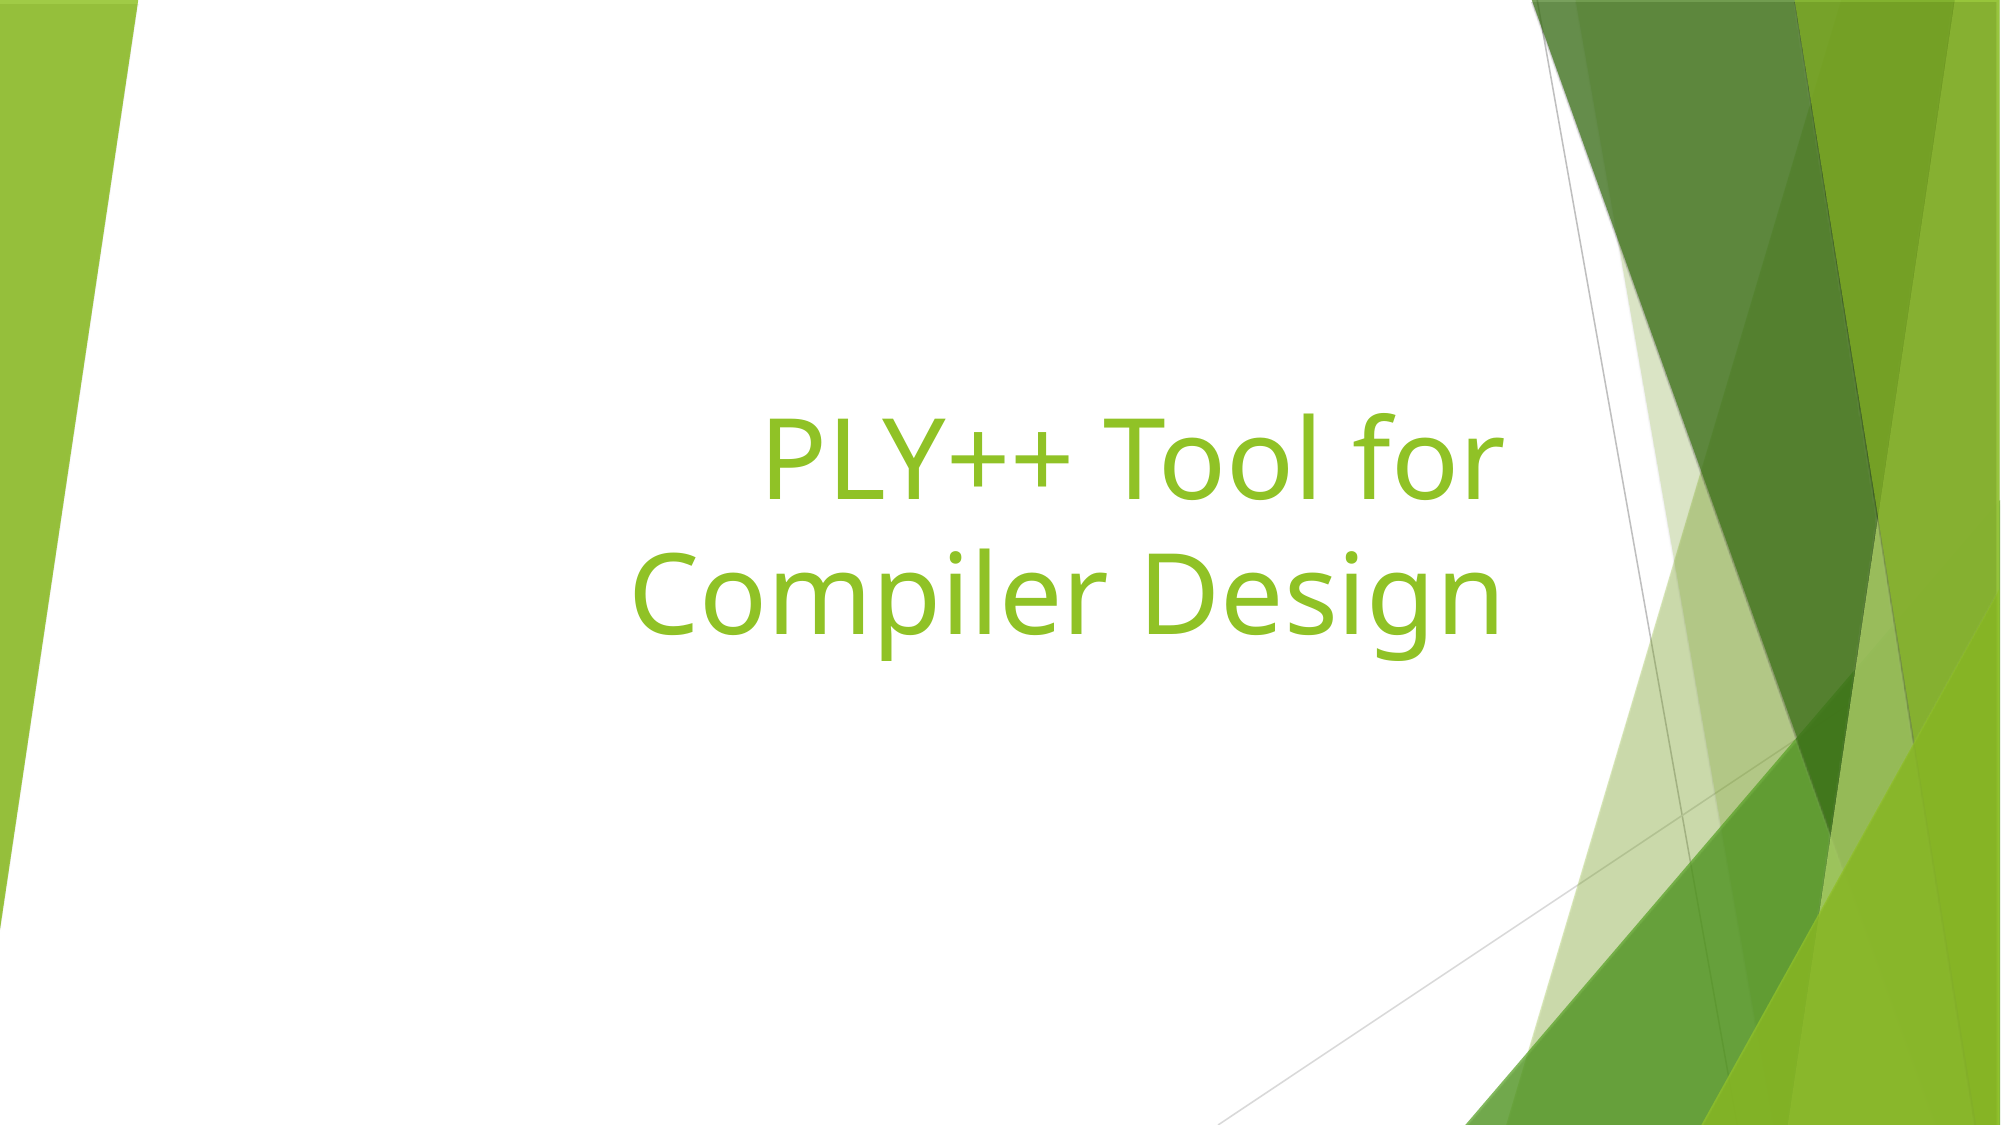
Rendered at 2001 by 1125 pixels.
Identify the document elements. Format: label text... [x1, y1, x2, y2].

title PLY++ Tool for Compiler Design [247, 394, 1522, 665]
